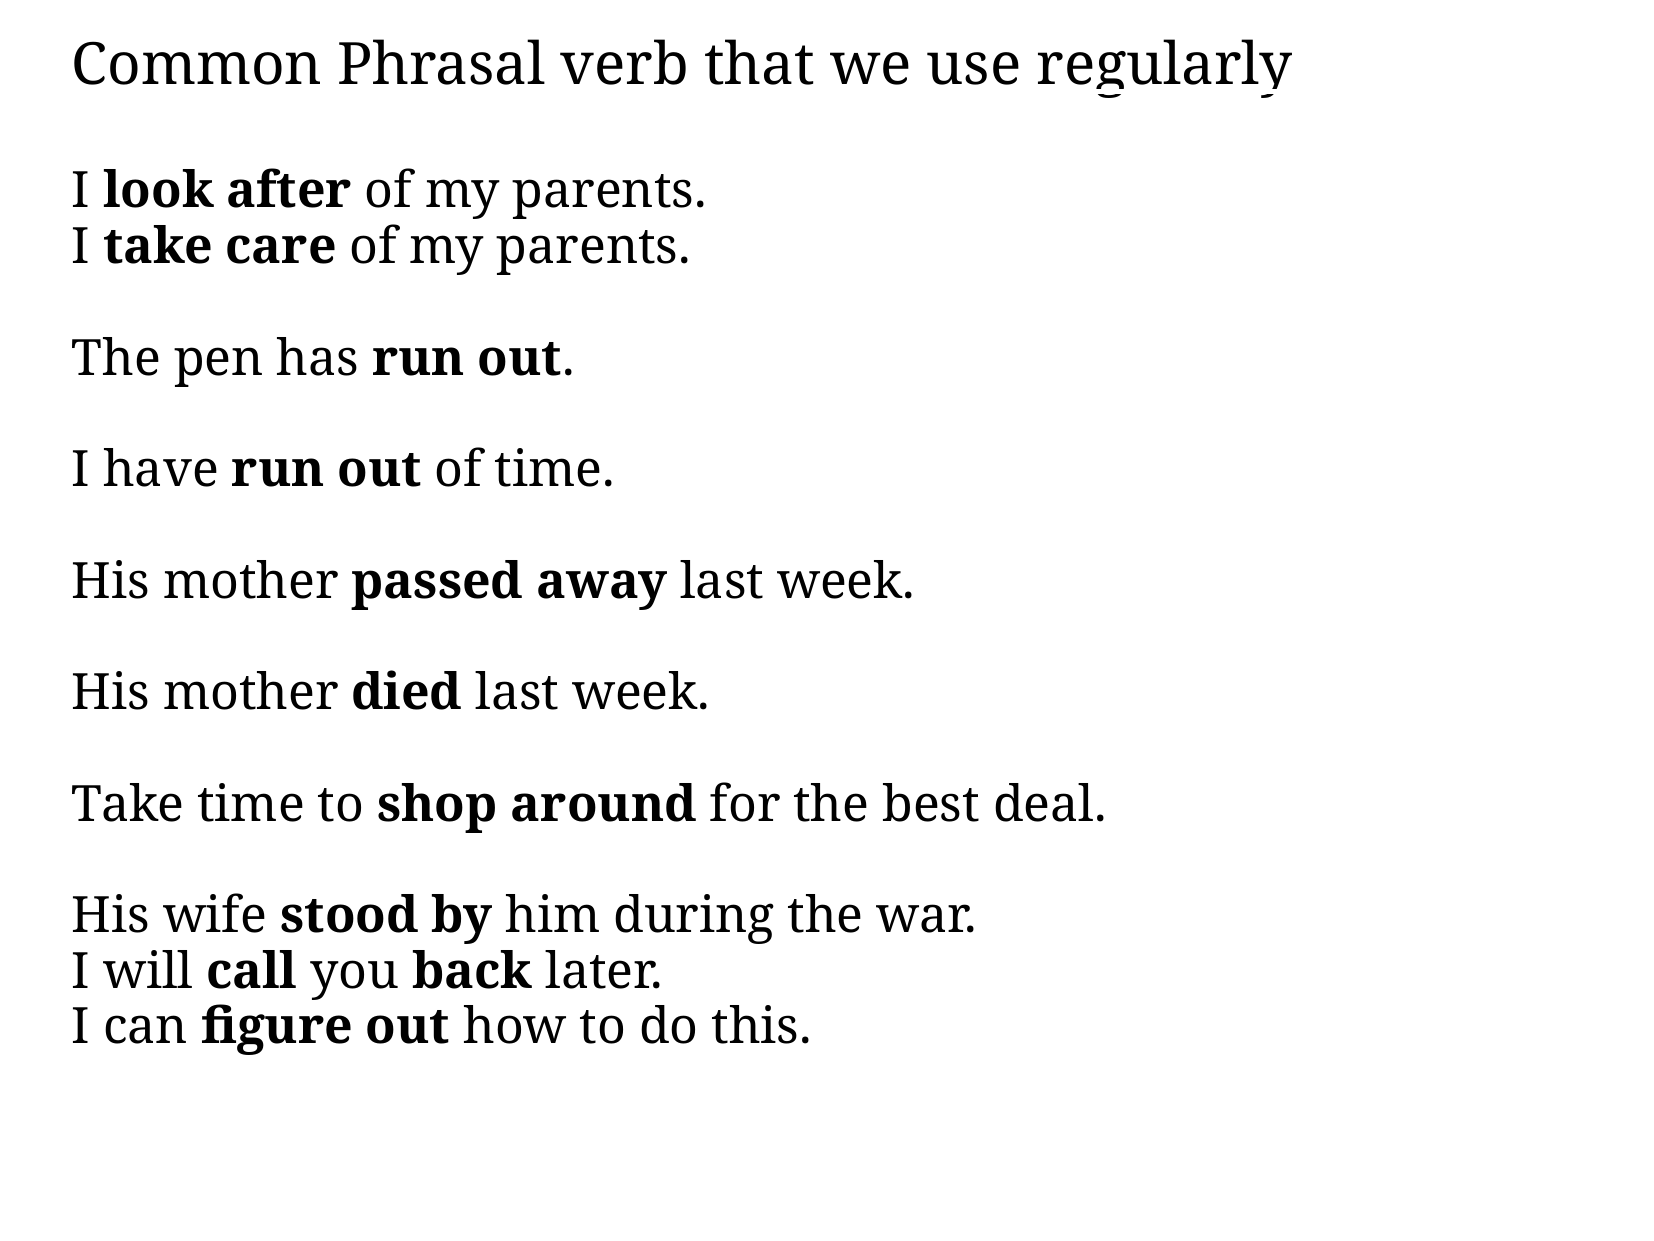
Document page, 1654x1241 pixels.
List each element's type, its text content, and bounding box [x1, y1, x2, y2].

text_box Common Phrasal verb that we use regularly I look after of my parents. I take care of my parents. The pen has run out. I have run out of time. His mother passed away last week. His mother died last week. Take time to shop around for the best deal. His wife stood by him during the war. I will call you back later. I can figure out how to do this. [71, 31, 1560, 1140]
